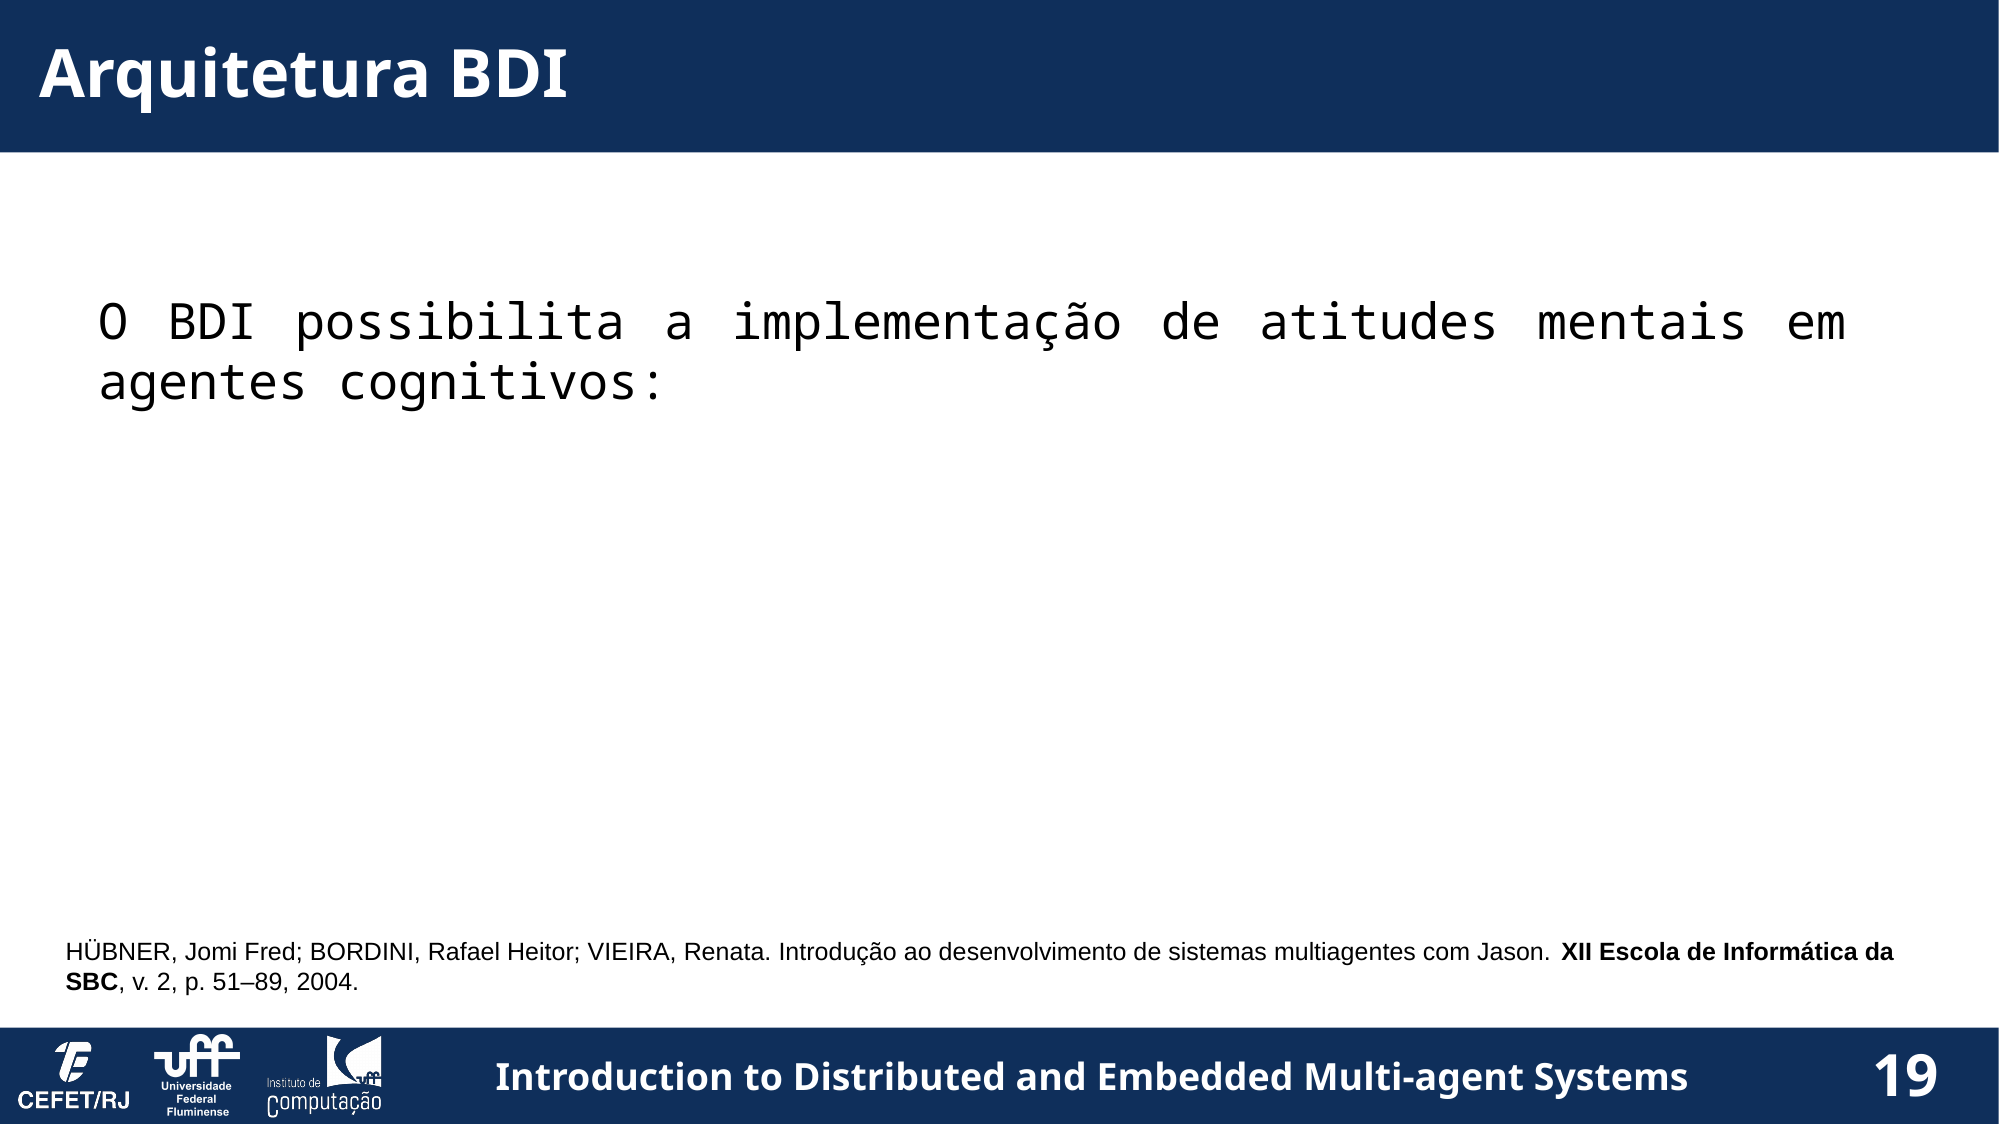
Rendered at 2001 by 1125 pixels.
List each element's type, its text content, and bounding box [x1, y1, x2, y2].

text_box Arquitetura BDI [25, 23, 1999, 119]
picture [18, 1021, 129, 1125]
picture [153, 1033, 241, 1121]
picture [265, 1033, 383, 1118]
text_box HÜBNER, Jomi Fred; BORDINI, Rafael Heitor; VIEIRA, Renata. Introdução ao desenvolvimento de sistemas multiagentes com Jason. XII Escola de Informática da SBC, v. 2, p. 51–89, 2004. [50, 928, 1939, 1003]
text_box O BDI possibilita a implementação de atitudes mentais em agentes cognitivos: [83, 281, 1861, 417]
